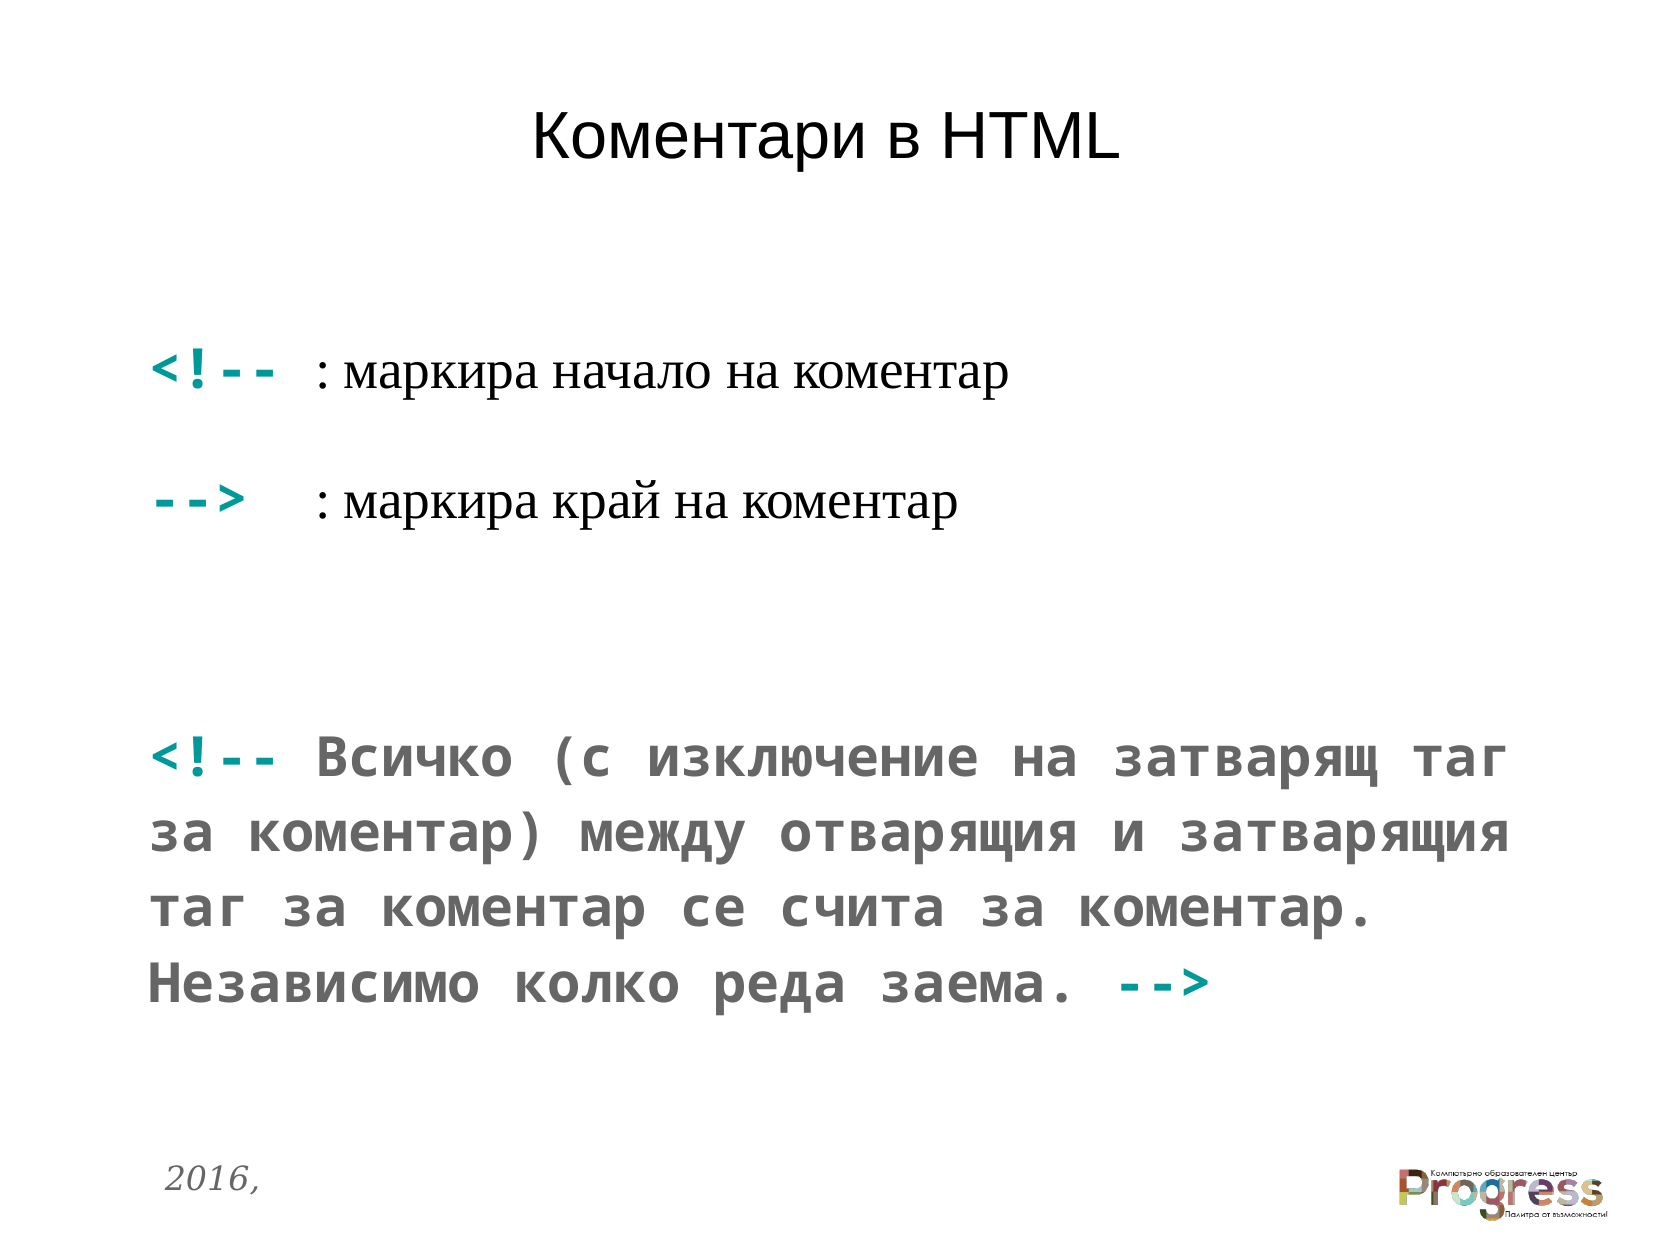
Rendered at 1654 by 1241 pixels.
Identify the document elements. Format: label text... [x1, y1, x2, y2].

picture [1399, 1168, 1613, 1221]
text_box 2016, Ива Е. Попова [150, 1152, 586, 1201]
title Коментари в HTML [82, 55, 1571, 216]
list <!-- : маркира начало на коментар --> : маркира край на коментар <!-- Всичко (с изключение на затварящ таг за коментар) между отварящия и затварящия таг за коментар се счита за коментар. Независимо колко реда заема. --> [90, 330, 1531, 1036]
